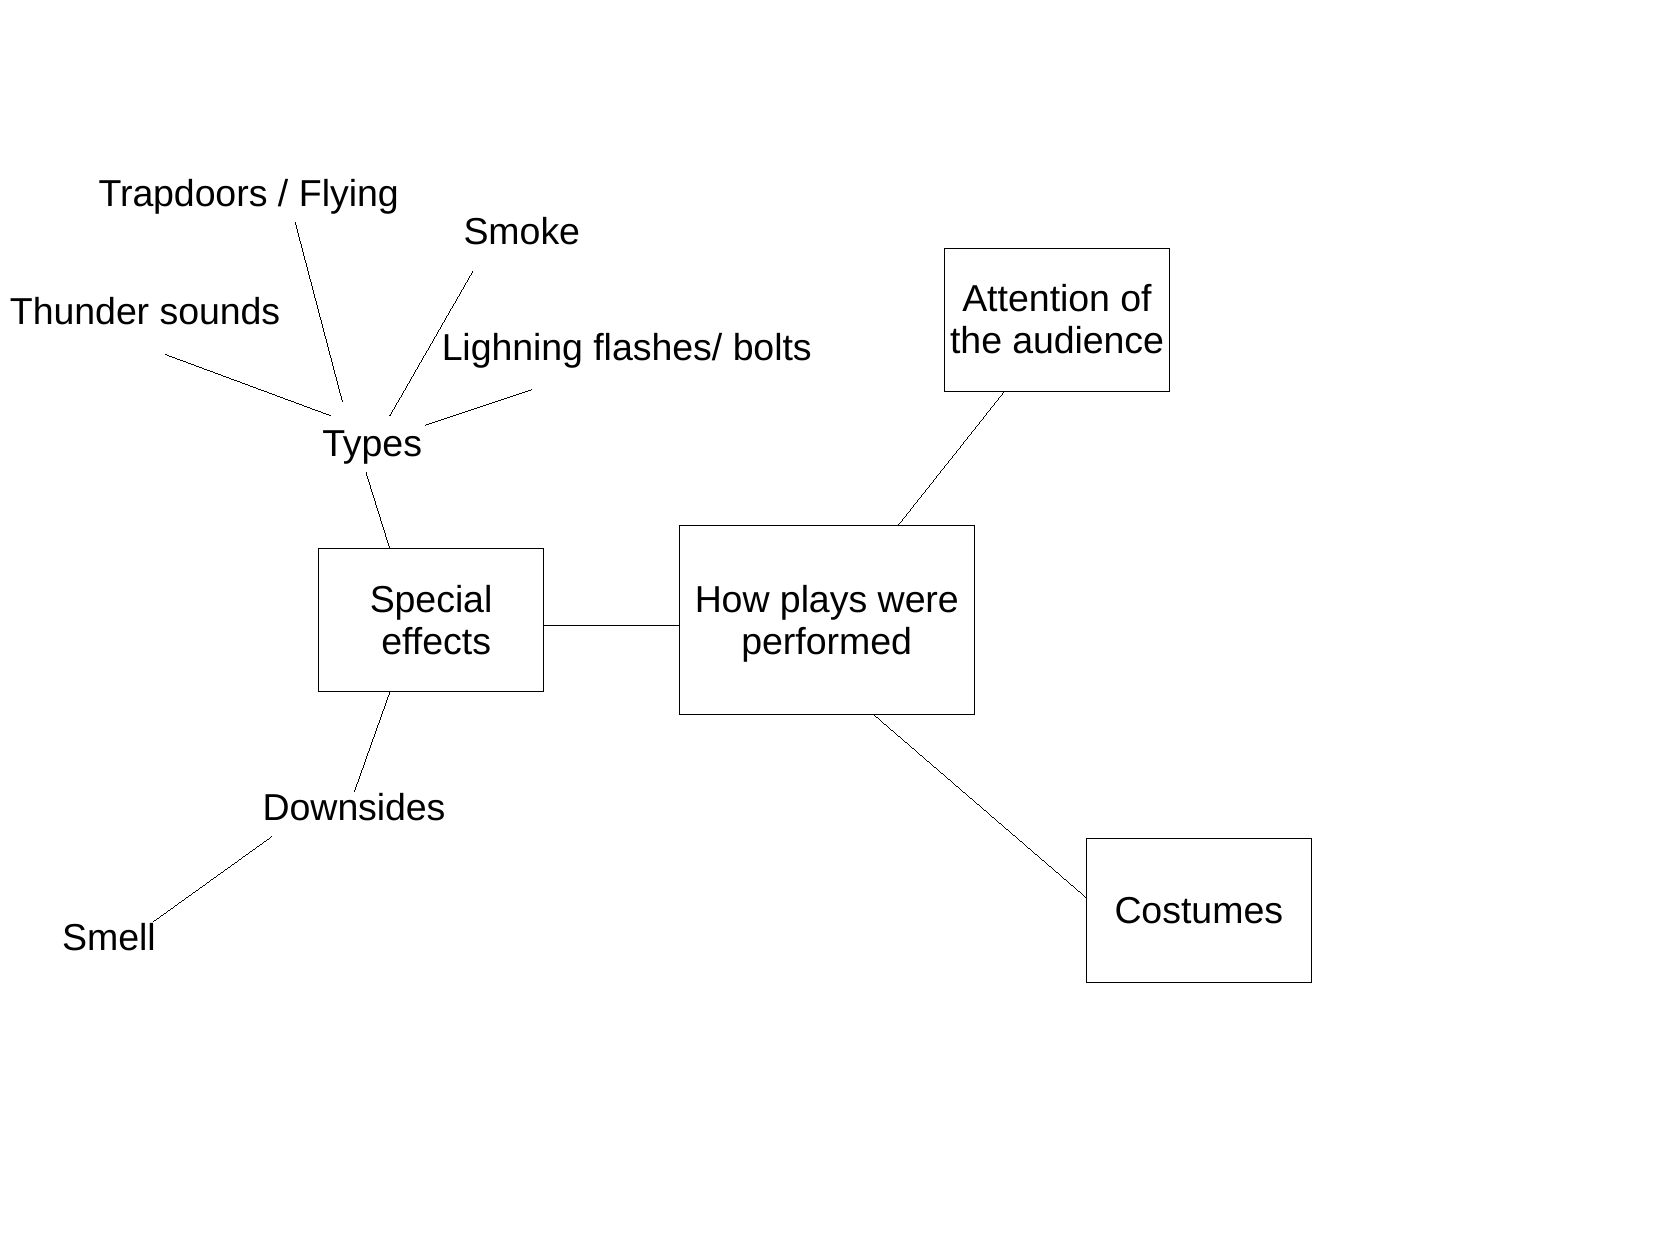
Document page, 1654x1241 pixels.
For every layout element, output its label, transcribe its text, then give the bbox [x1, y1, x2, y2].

text_box Smoke [448, 202, 595, 260]
text_box Smell [47, 909, 171, 967]
text_box How plays were performed [679, 525, 975, 715]
text_box Costumes [1086, 838, 1312, 983]
text_box Thunder sounds [0, 283, 296, 341]
text_box Lighning flashes/ bolts [427, 318, 827, 376]
text_box Special effects [318, 548, 544, 692]
text_box Types [307, 415, 438, 473]
text_box Attention of the audience [944, 248, 1170, 392]
text_box Downsides [248, 779, 460, 837]
text_box Trapdoors / Flying [83, 165, 414, 223]
